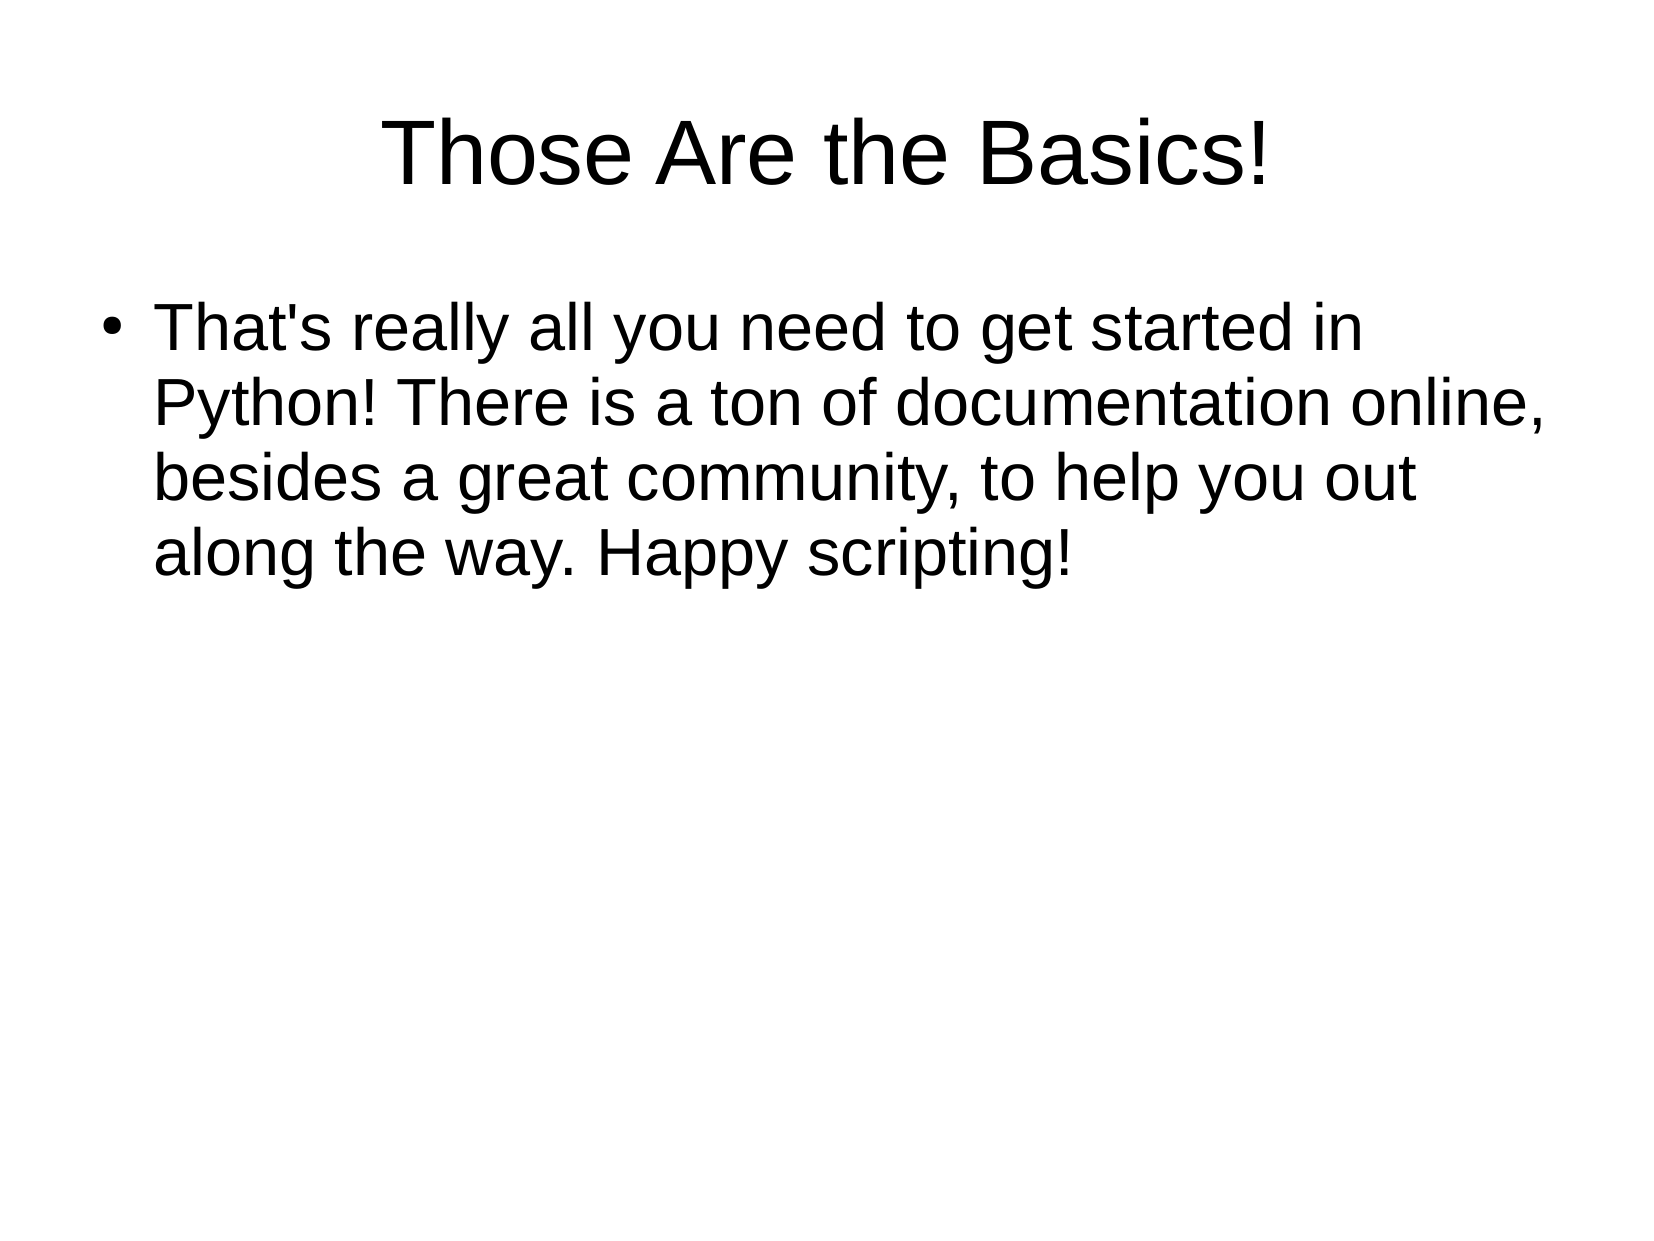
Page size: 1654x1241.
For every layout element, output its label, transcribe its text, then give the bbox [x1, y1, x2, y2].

title Those Are the Basics! [82, 49, 1571, 257]
list That's really all you need to get started in Python! There is a ton of documentation online, besides a great community, to help you out along the way. Happy scripting! [82, 290, 1571, 1109]
